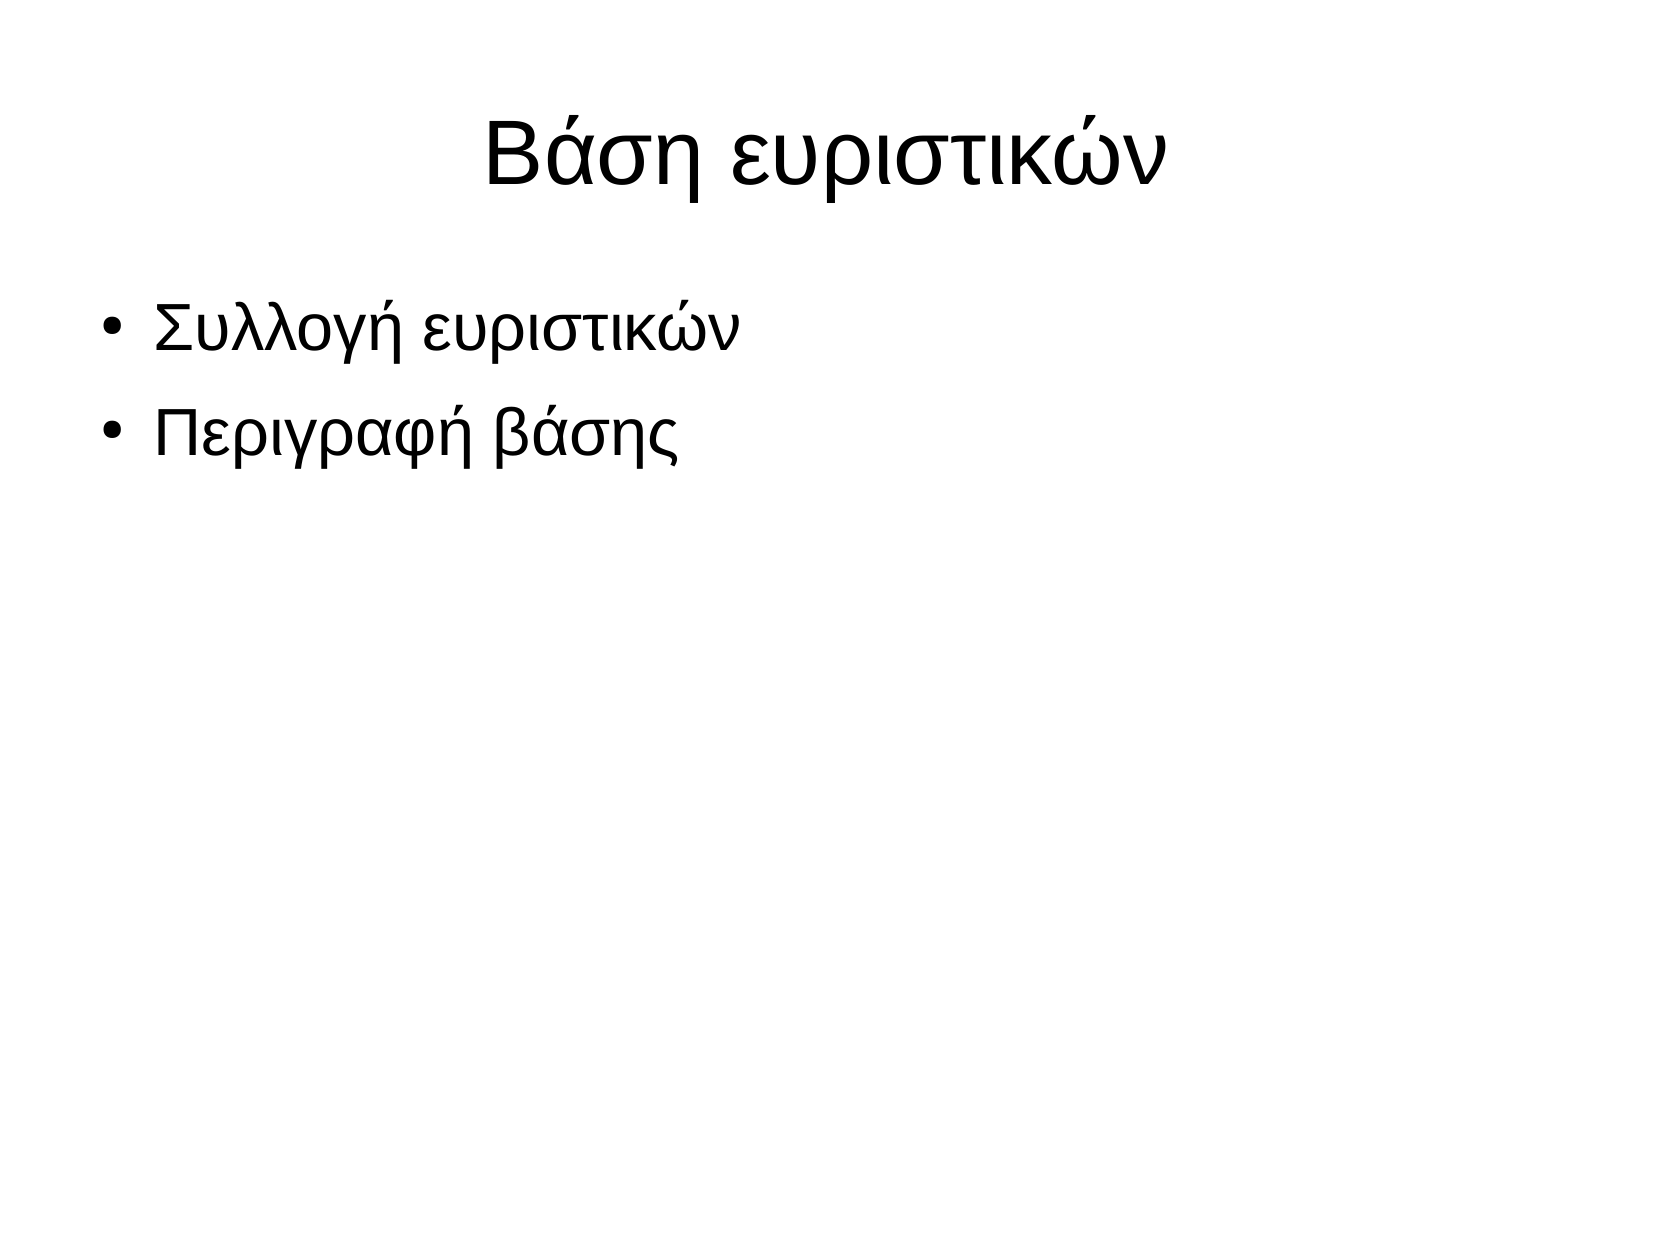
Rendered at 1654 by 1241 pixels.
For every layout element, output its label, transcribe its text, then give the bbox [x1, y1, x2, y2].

title Βάση ευριστικών [82, 49, 1571, 257]
list Συλλογή ευριστικών Περιγραφή βάσης [82, 290, 1571, 1010]
